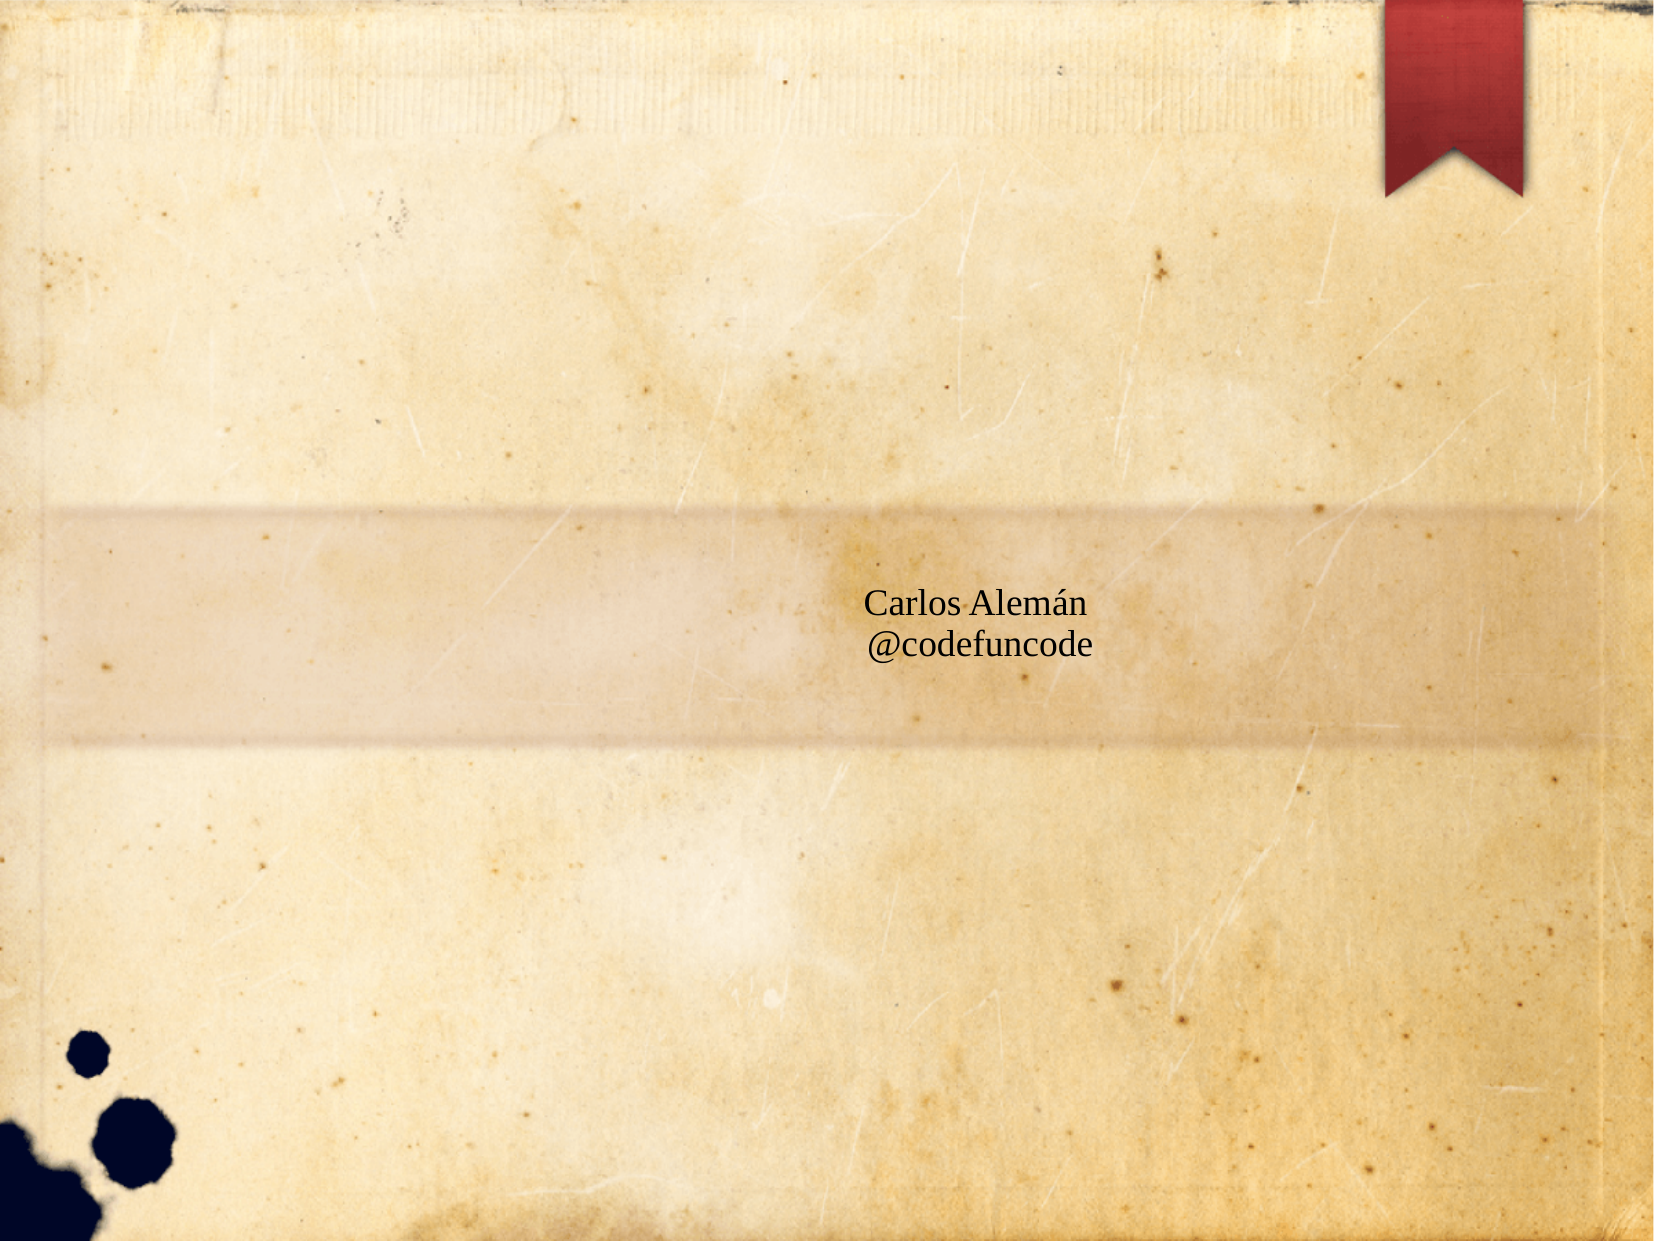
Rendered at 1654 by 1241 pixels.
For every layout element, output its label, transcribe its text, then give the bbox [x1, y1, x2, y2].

title Carlos Alemán @codefuncode [431, 519, 1530, 727]
picture [0, 0, 1654, 1241]
